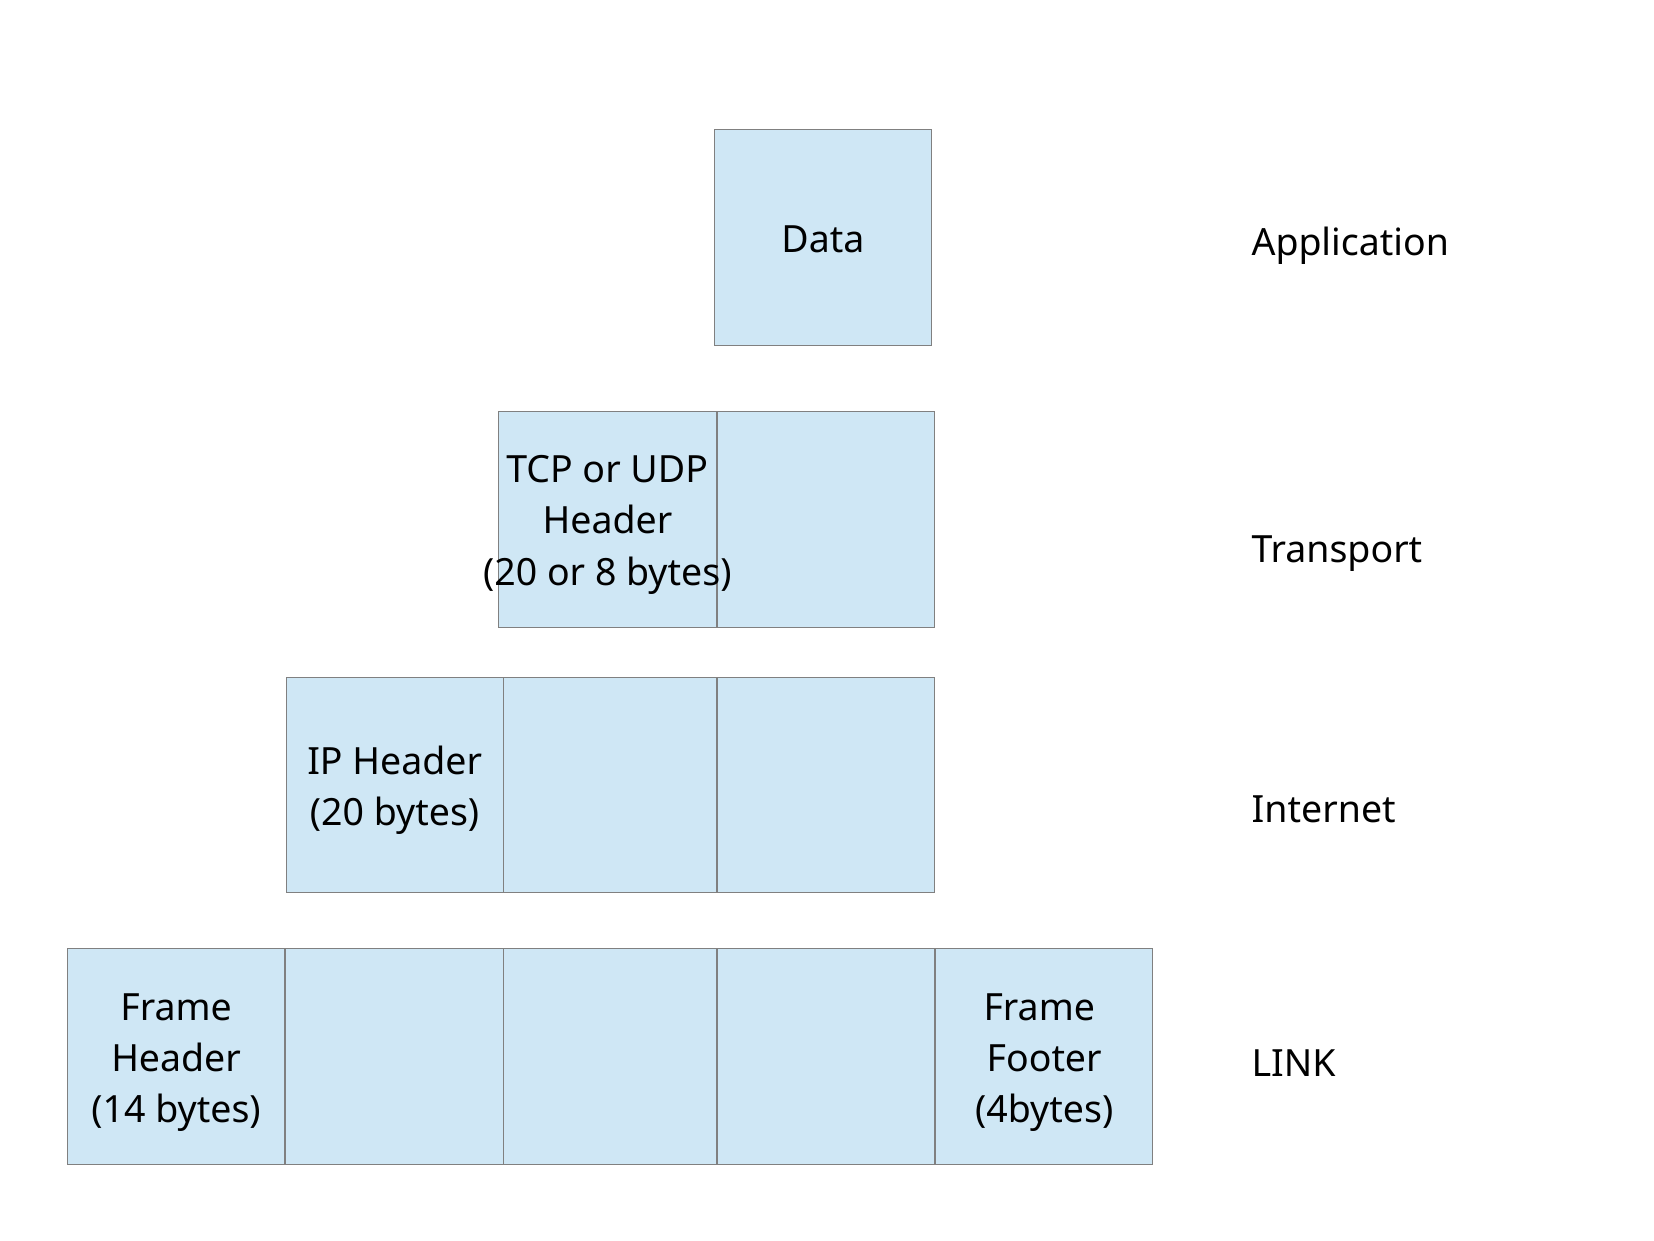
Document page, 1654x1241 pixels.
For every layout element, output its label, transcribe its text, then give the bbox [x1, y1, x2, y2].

text_box Frame Header (14 bytes) [67, 948, 285, 1165]
text_box LINK [1236, 1028, 1350, 1084]
text_box [717, 411, 935, 628]
text_box IP Header (20 bytes) [286, 677, 504, 893]
text_box Application [1236, 207, 1468, 263]
text_box [504, 677, 935, 893]
text_box Frame Footer (4bytes) [935, 948, 1153, 1165]
text_box Data [714, 129, 932, 346]
text_box Transport [1236, 514, 1437, 571]
text_box Internet [1236, 774, 1406, 830]
text_box TCP or UDP Header (20 or 8 bytes) [498, 411, 717, 628]
text_box [285, 948, 935, 1165]
